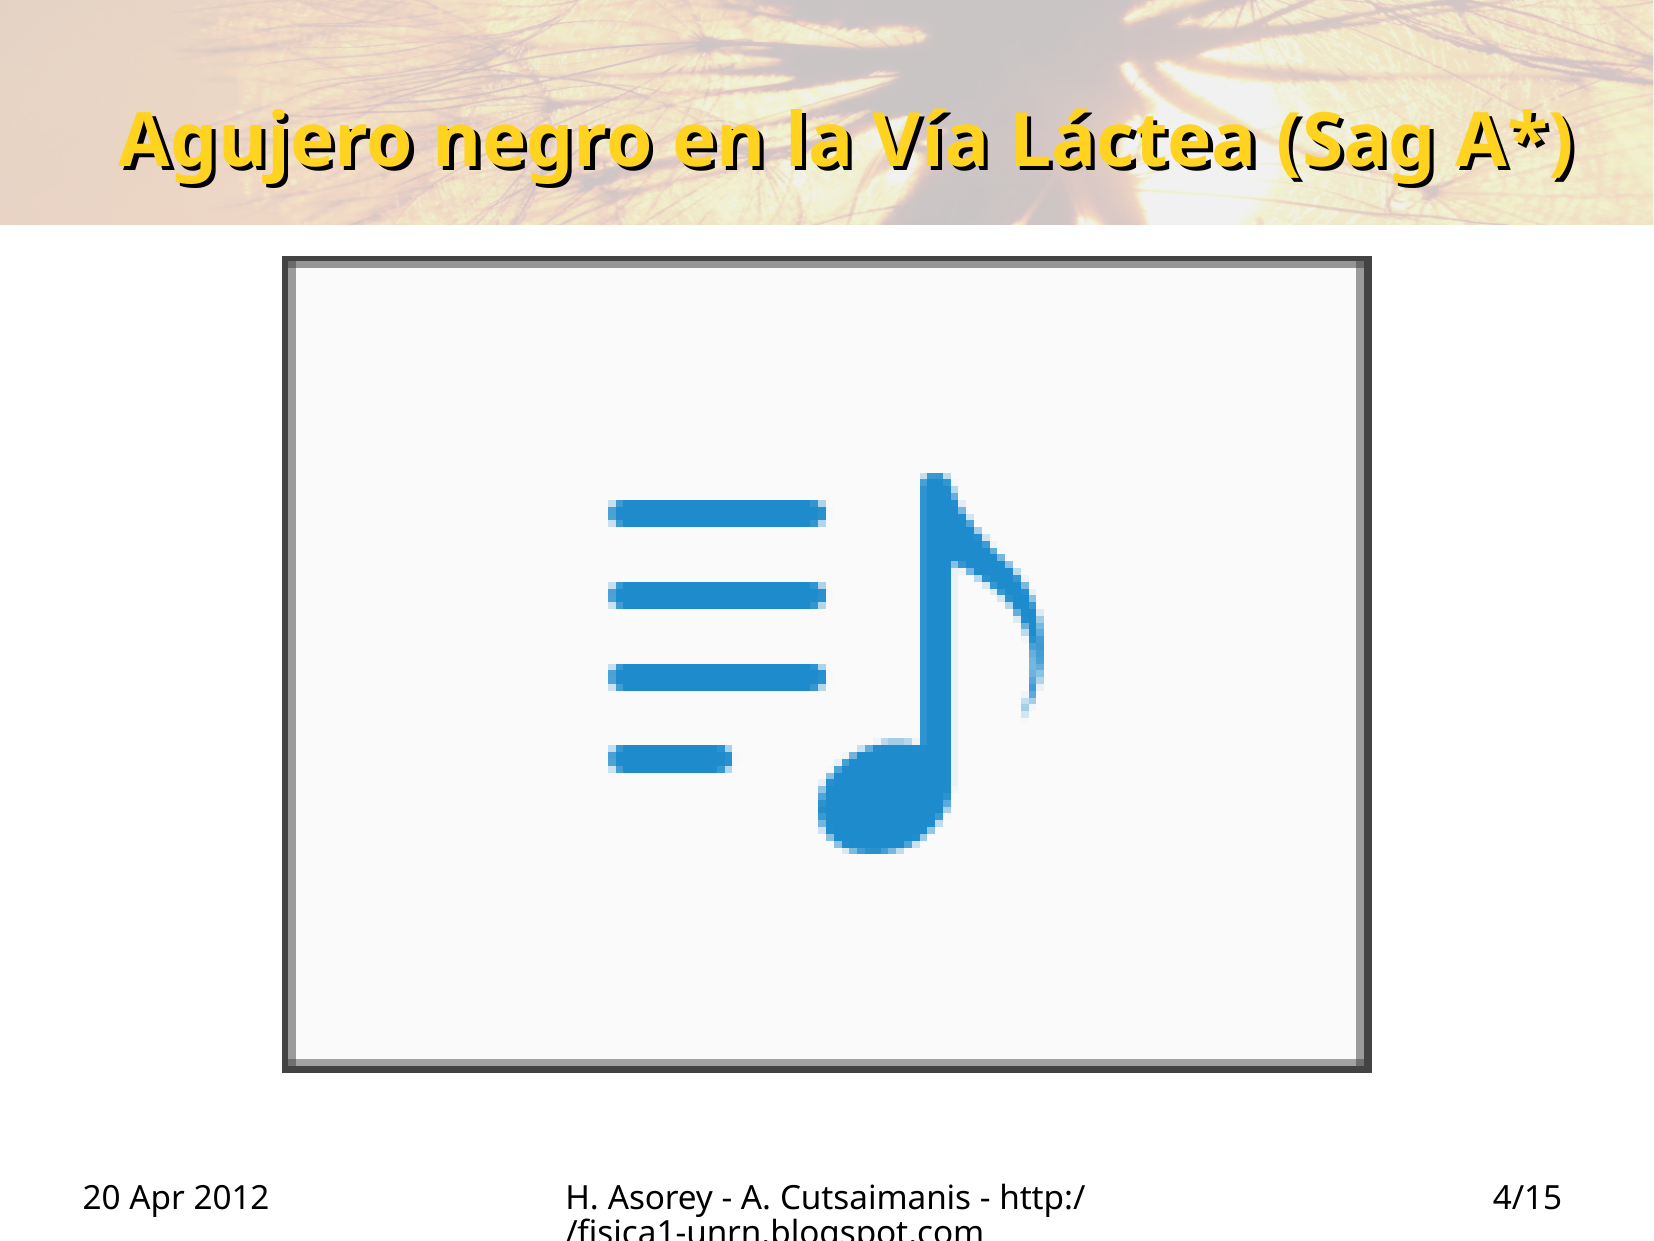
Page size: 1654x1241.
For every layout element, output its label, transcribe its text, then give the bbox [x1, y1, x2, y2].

title Agujero negro en la Vía Láctea (Sag A*) [86, 49, 1576, 226]
picture [0, 0, 1654, 225]
text_box [281, 255, 1373, 1074]
